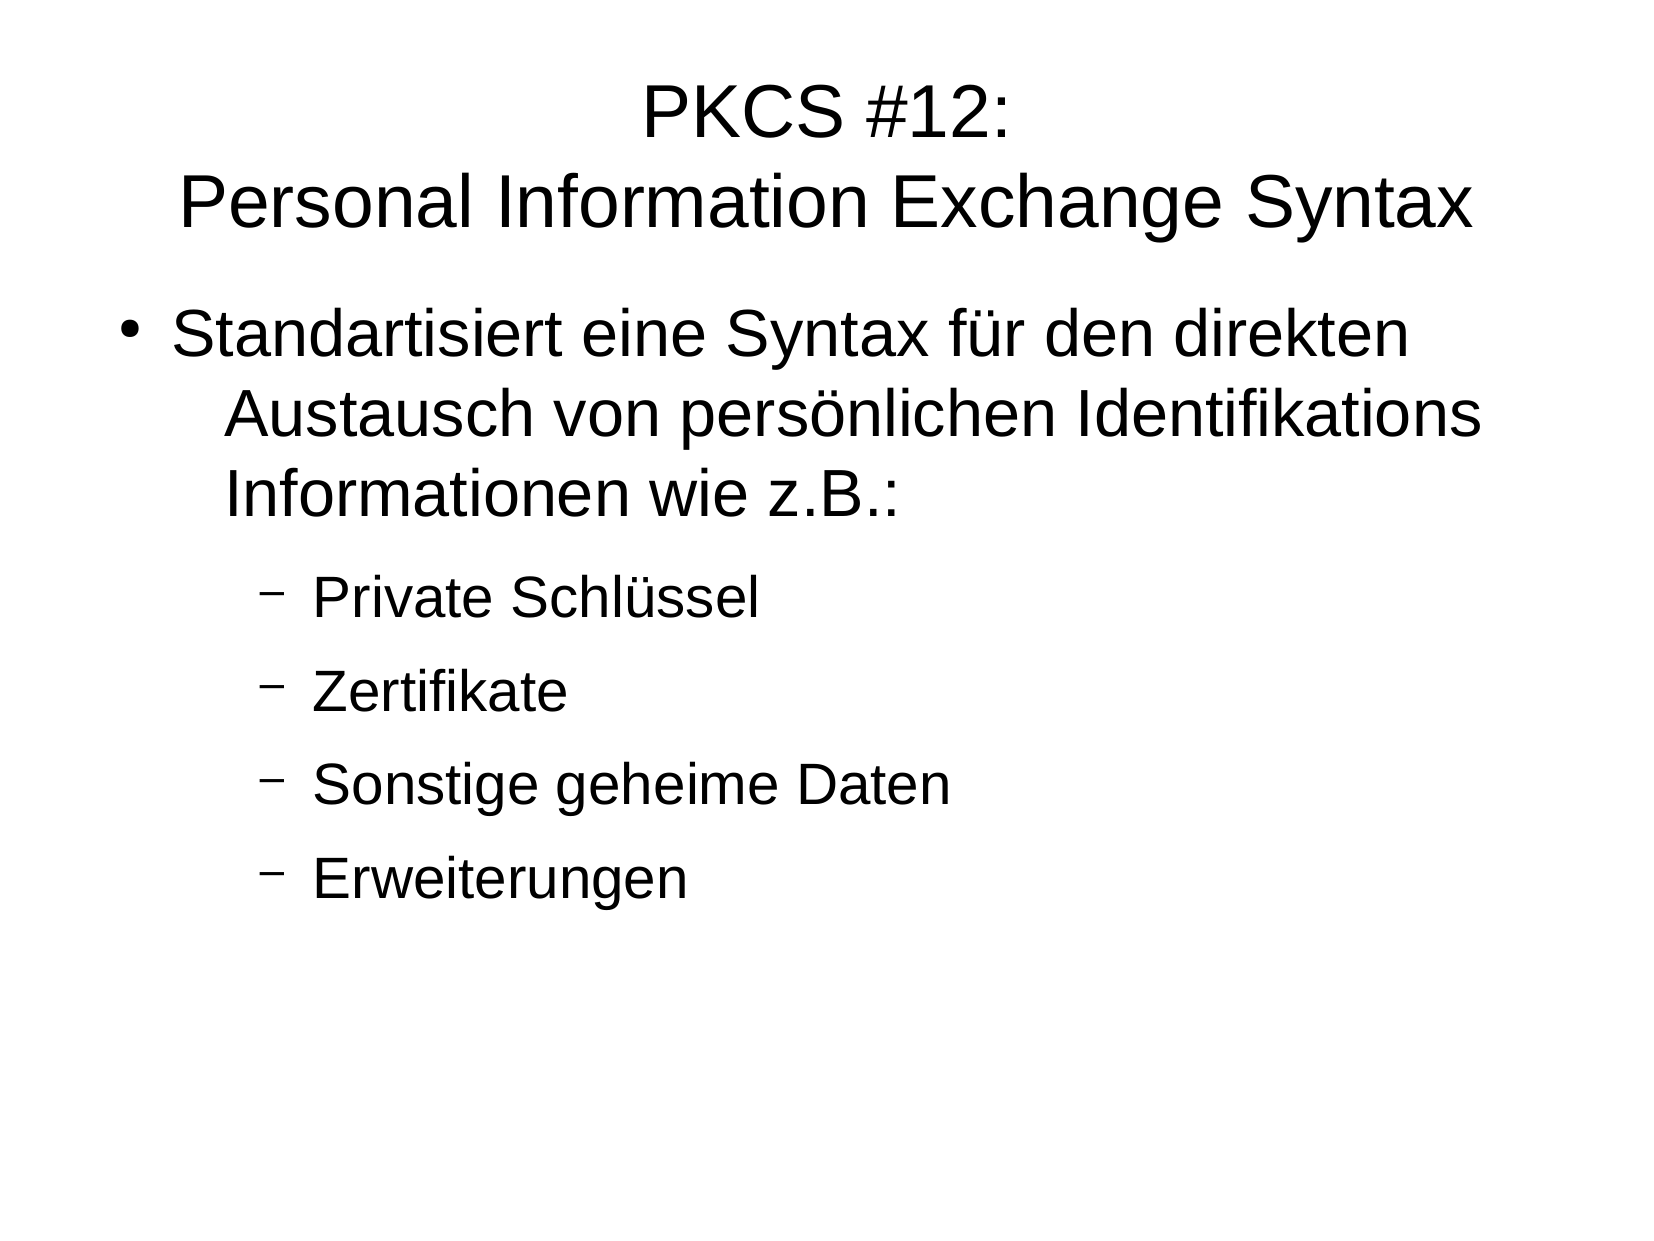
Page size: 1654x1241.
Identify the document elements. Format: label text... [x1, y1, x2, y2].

text_box Standartisiert eine Syntax für den direkten Austausch von persönlichen Identifikations Informationen wie z.B.: Private Schlüssel Zertifikate Sonstige geheime Daten Erweiterungen [82, 290, 1571, 1010]
text_box PKCS #12: Personal Information Exchange Syntax [82, 62, 1571, 244]
